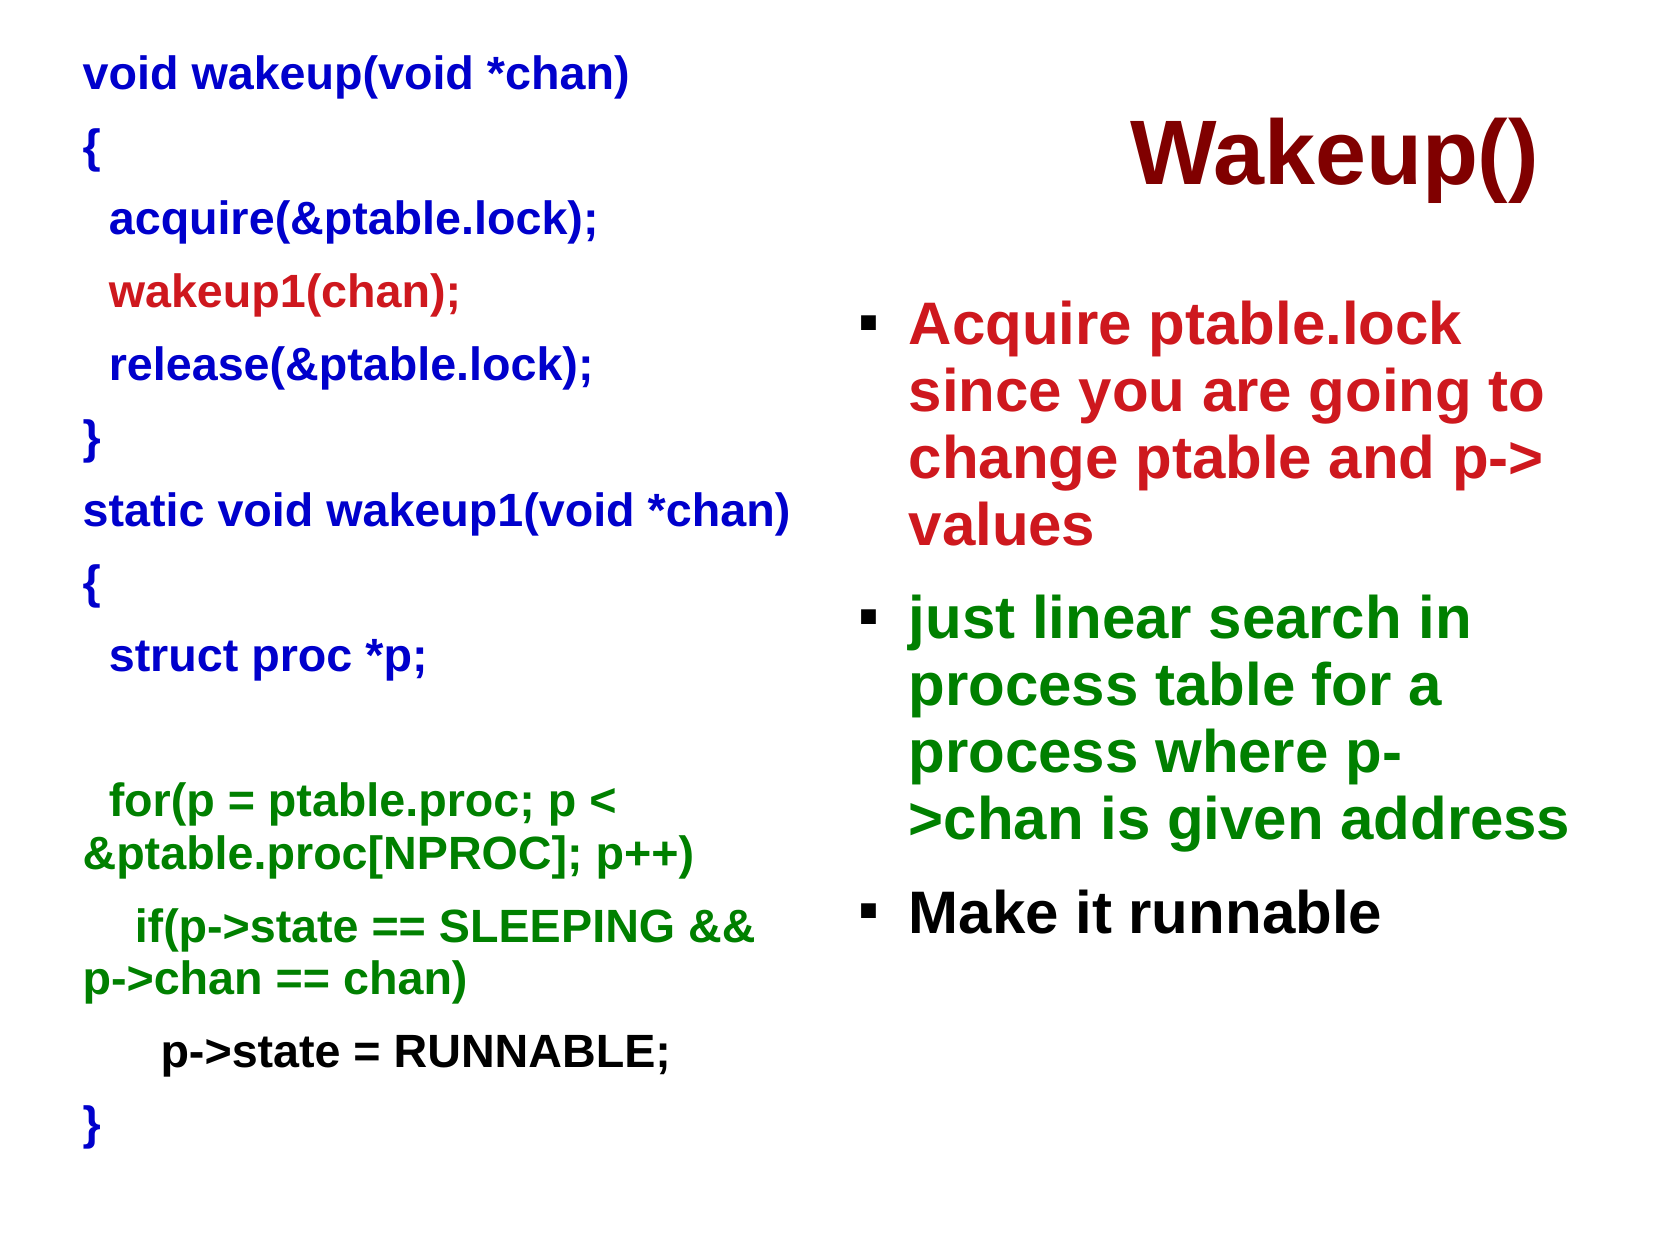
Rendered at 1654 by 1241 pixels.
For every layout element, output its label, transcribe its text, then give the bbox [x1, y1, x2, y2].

list Acquire ptable.lock since you are going to change ptable and p-> values just linear search in process table for a process where p->chan is given address Make it runnable [845, 290, 1572, 1010]
title Wakeup() [1098, 16, 1571, 290]
list void wakeup(void *chan) { acquire(&ptable.lock); wakeup1(chan); release(&ptable.lock); } static void wakeup1(void *chan) { struct proc *p; for(p = ptable.proc; p < &ptable.proc[NPROC]; p++) if(p->state == SLEEPING && p->chan == chan) p->state = RUNNABLE; } [82, 47, 809, 1182]
